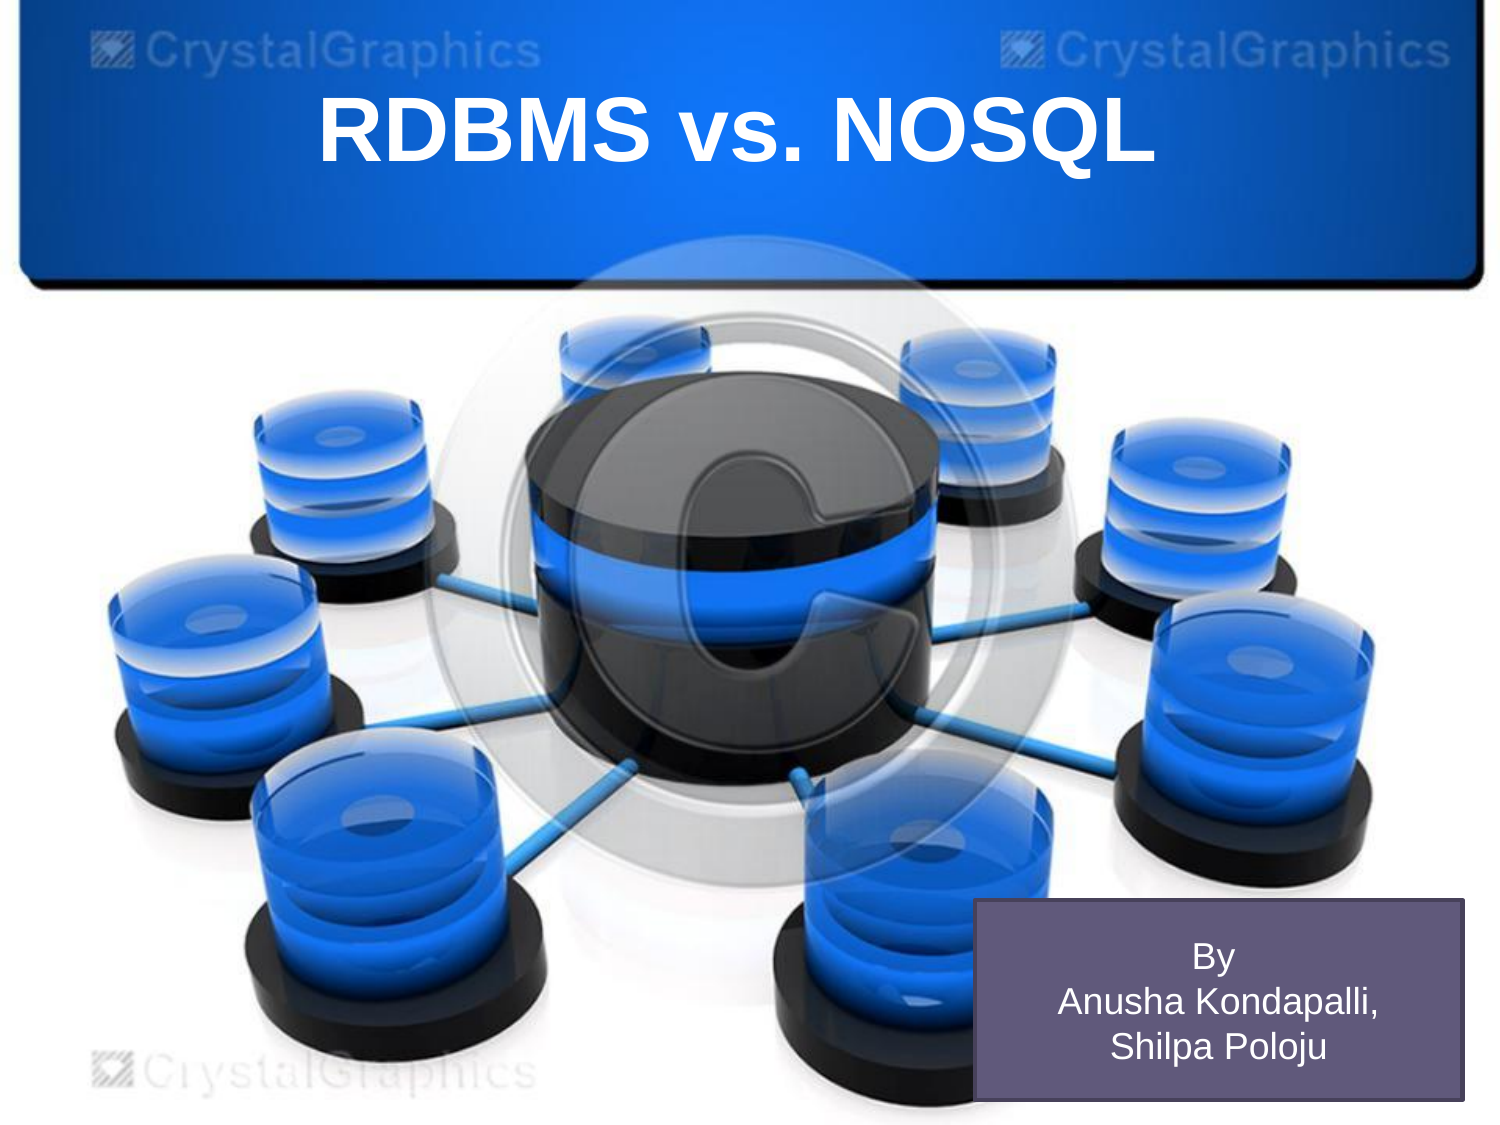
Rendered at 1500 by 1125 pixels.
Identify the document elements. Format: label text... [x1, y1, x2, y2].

picture [0, 0, 1500, 1125]
title RDBMS vs. NOSQL [37, 24, 1438, 225]
text_box By Anusha Kondapalli, Shilpa Poloju [975, 900, 1463, 1100]
